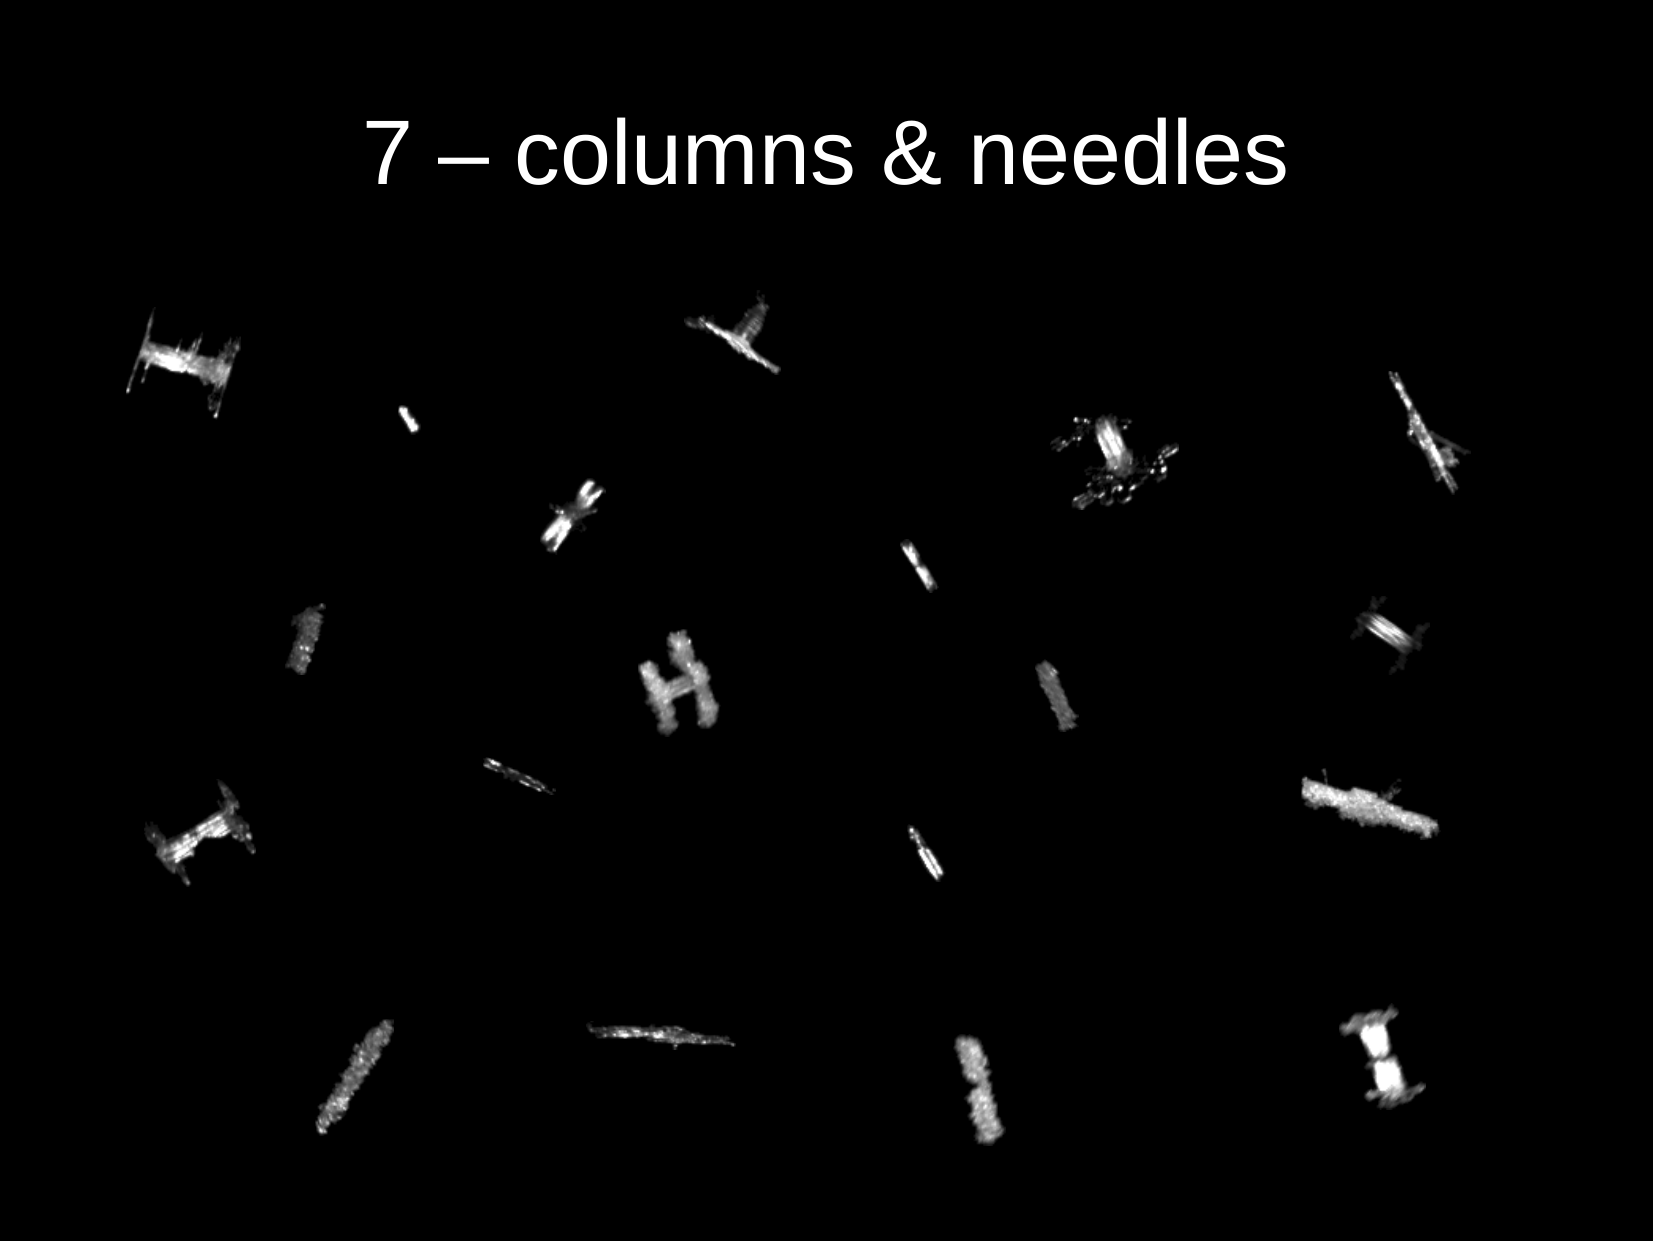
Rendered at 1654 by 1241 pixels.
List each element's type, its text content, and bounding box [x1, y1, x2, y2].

title 7 – columns & needles [82, 49, 1571, 257]
picture [126, 307, 241, 421]
picture [586, 1021, 736, 1051]
picture [638, 629, 721, 737]
picture [1388, 371, 1471, 496]
picture [1339, 1003, 1426, 1111]
picture [907, 824, 946, 882]
picture [900, 539, 939, 594]
picture [483, 757, 556, 796]
picture [540, 478, 606, 556]
picture [953, 1034, 1006, 1146]
picture [285, 603, 326, 676]
picture [144, 779, 256, 887]
picture [1050, 413, 1179, 511]
picture [315, 1019, 394, 1136]
picture [684, 290, 781, 376]
picture [1035, 659, 1079, 732]
picture [1350, 596, 1430, 676]
picture [398, 405, 421, 436]
picture [1301, 768, 1441, 841]
